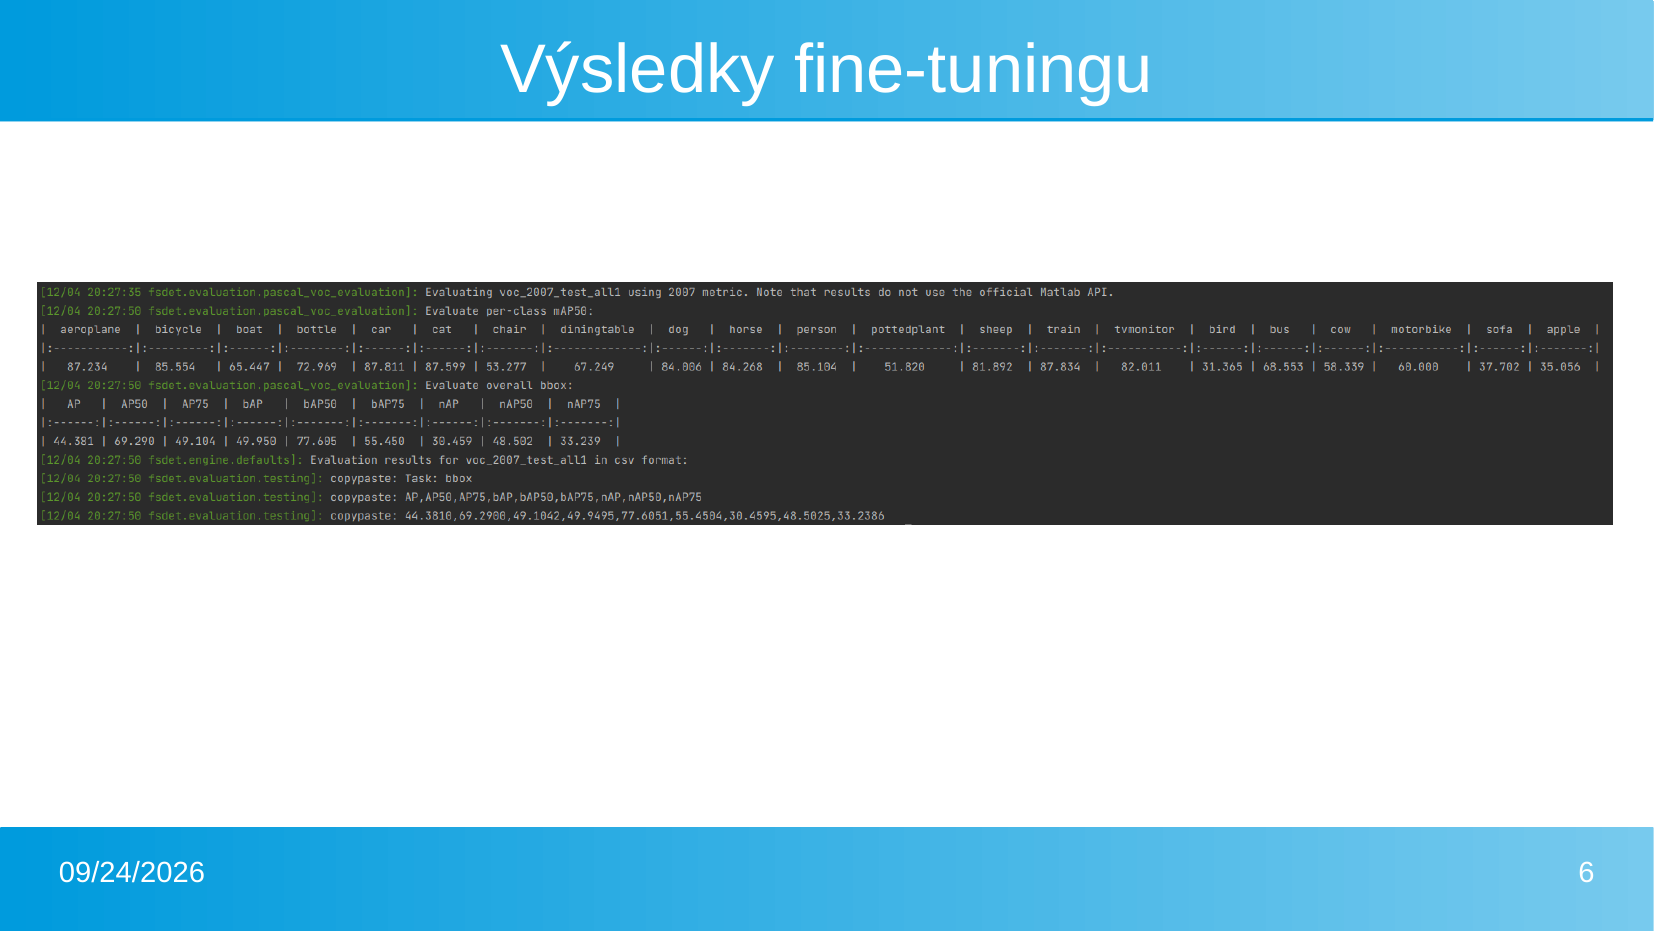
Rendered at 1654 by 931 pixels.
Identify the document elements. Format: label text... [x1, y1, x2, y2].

title Výsledky fine-tuningu [59, 29, 1595, 108]
picture [37, 282, 1613, 526]
